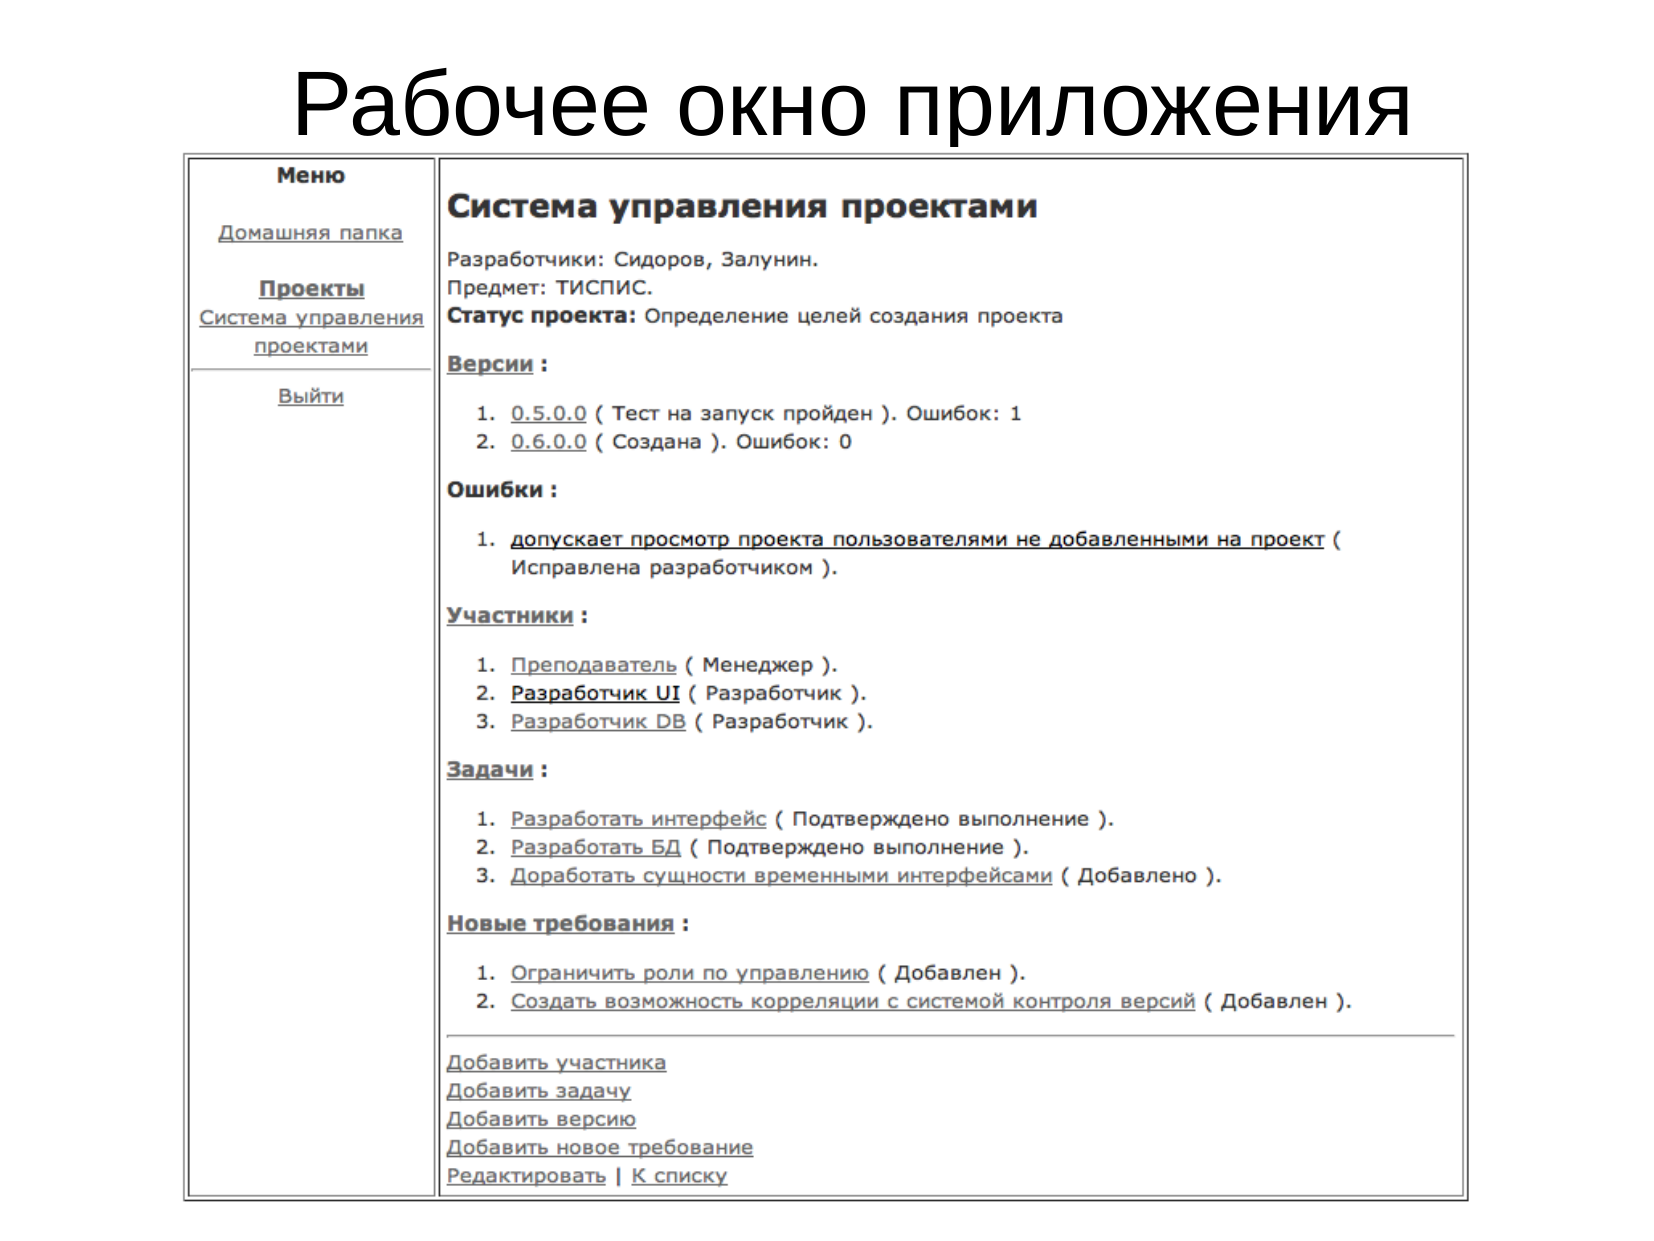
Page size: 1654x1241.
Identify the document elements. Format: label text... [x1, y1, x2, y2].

title Рабочее окно приложения [147, 0, 1560, 208]
picture [177, 147, 1477, 1211]
